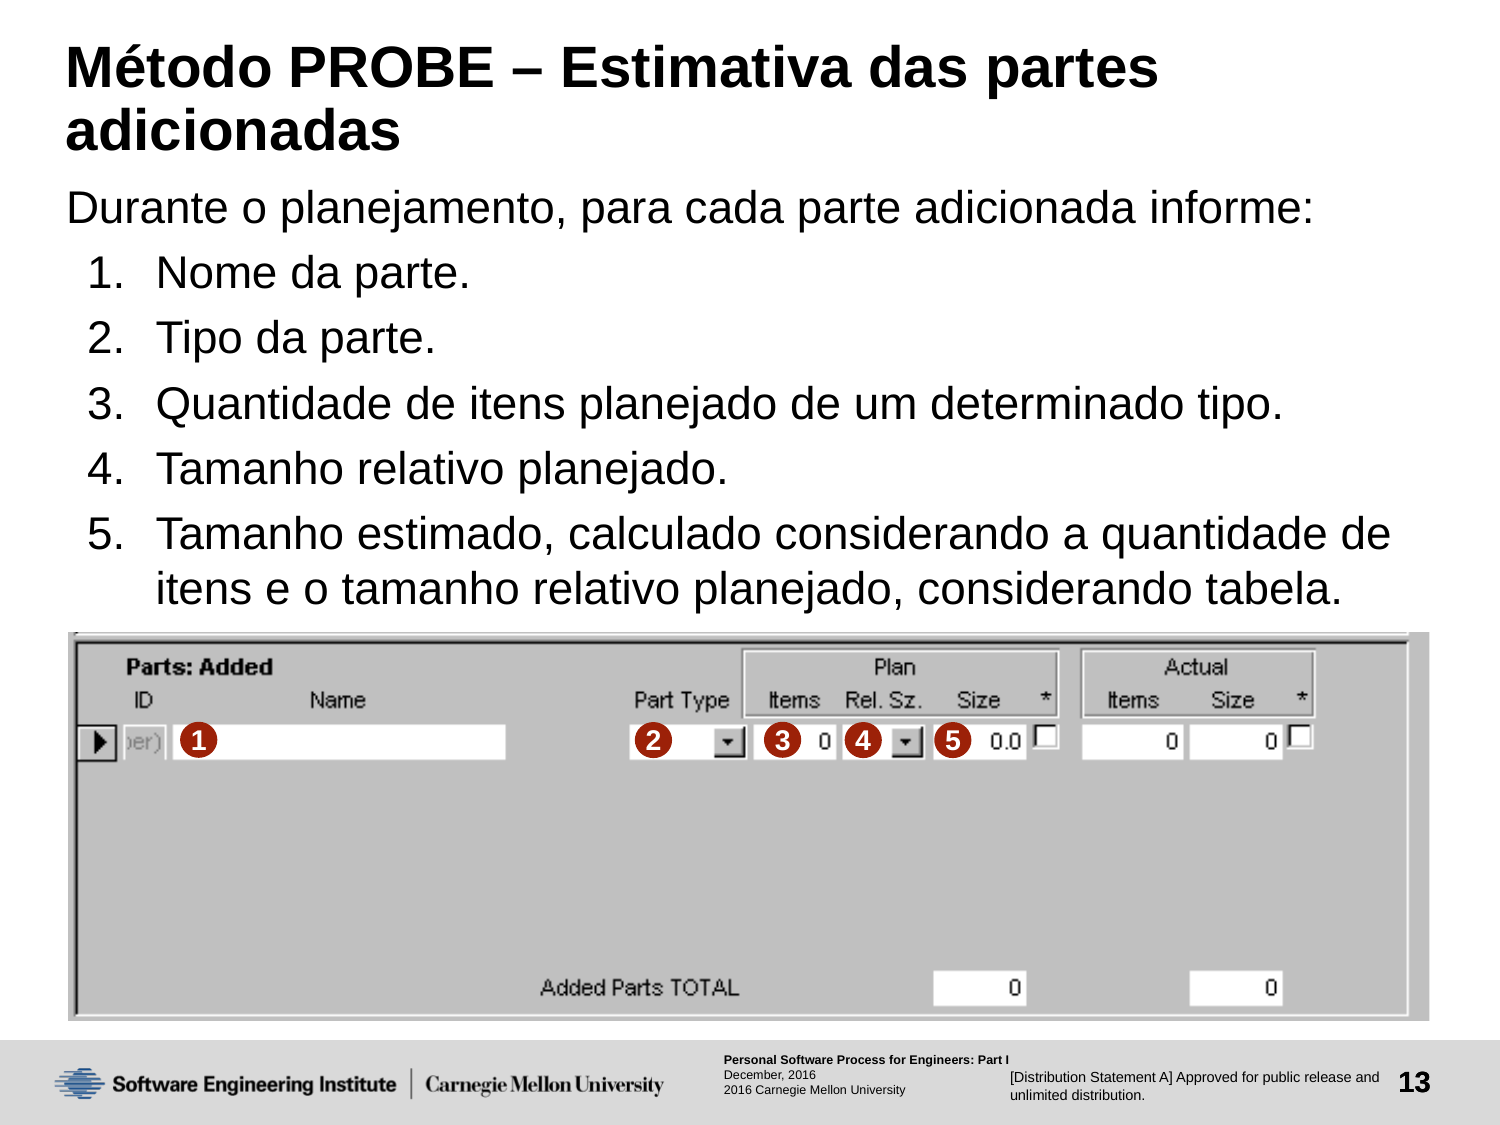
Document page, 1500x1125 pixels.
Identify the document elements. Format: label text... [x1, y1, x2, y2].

picture [68, 632, 1430, 1021]
picture [46, 1061, 673, 1104]
list Durante o planejamento, para cada parte adicionada informe: Nome da parte. Tipo da parte. Quantidade de itens planejado de um determinado tipo. Tamanho relativo planejado. Tamanho estimado, calculado considerando a quantidade de itens e o tamanho relativo planejado, considerando tabela. [65, 177, 1431, 1000]
title Método PROBE – Estimativa das partes adicionadas [65, 37, 1313, 148]
